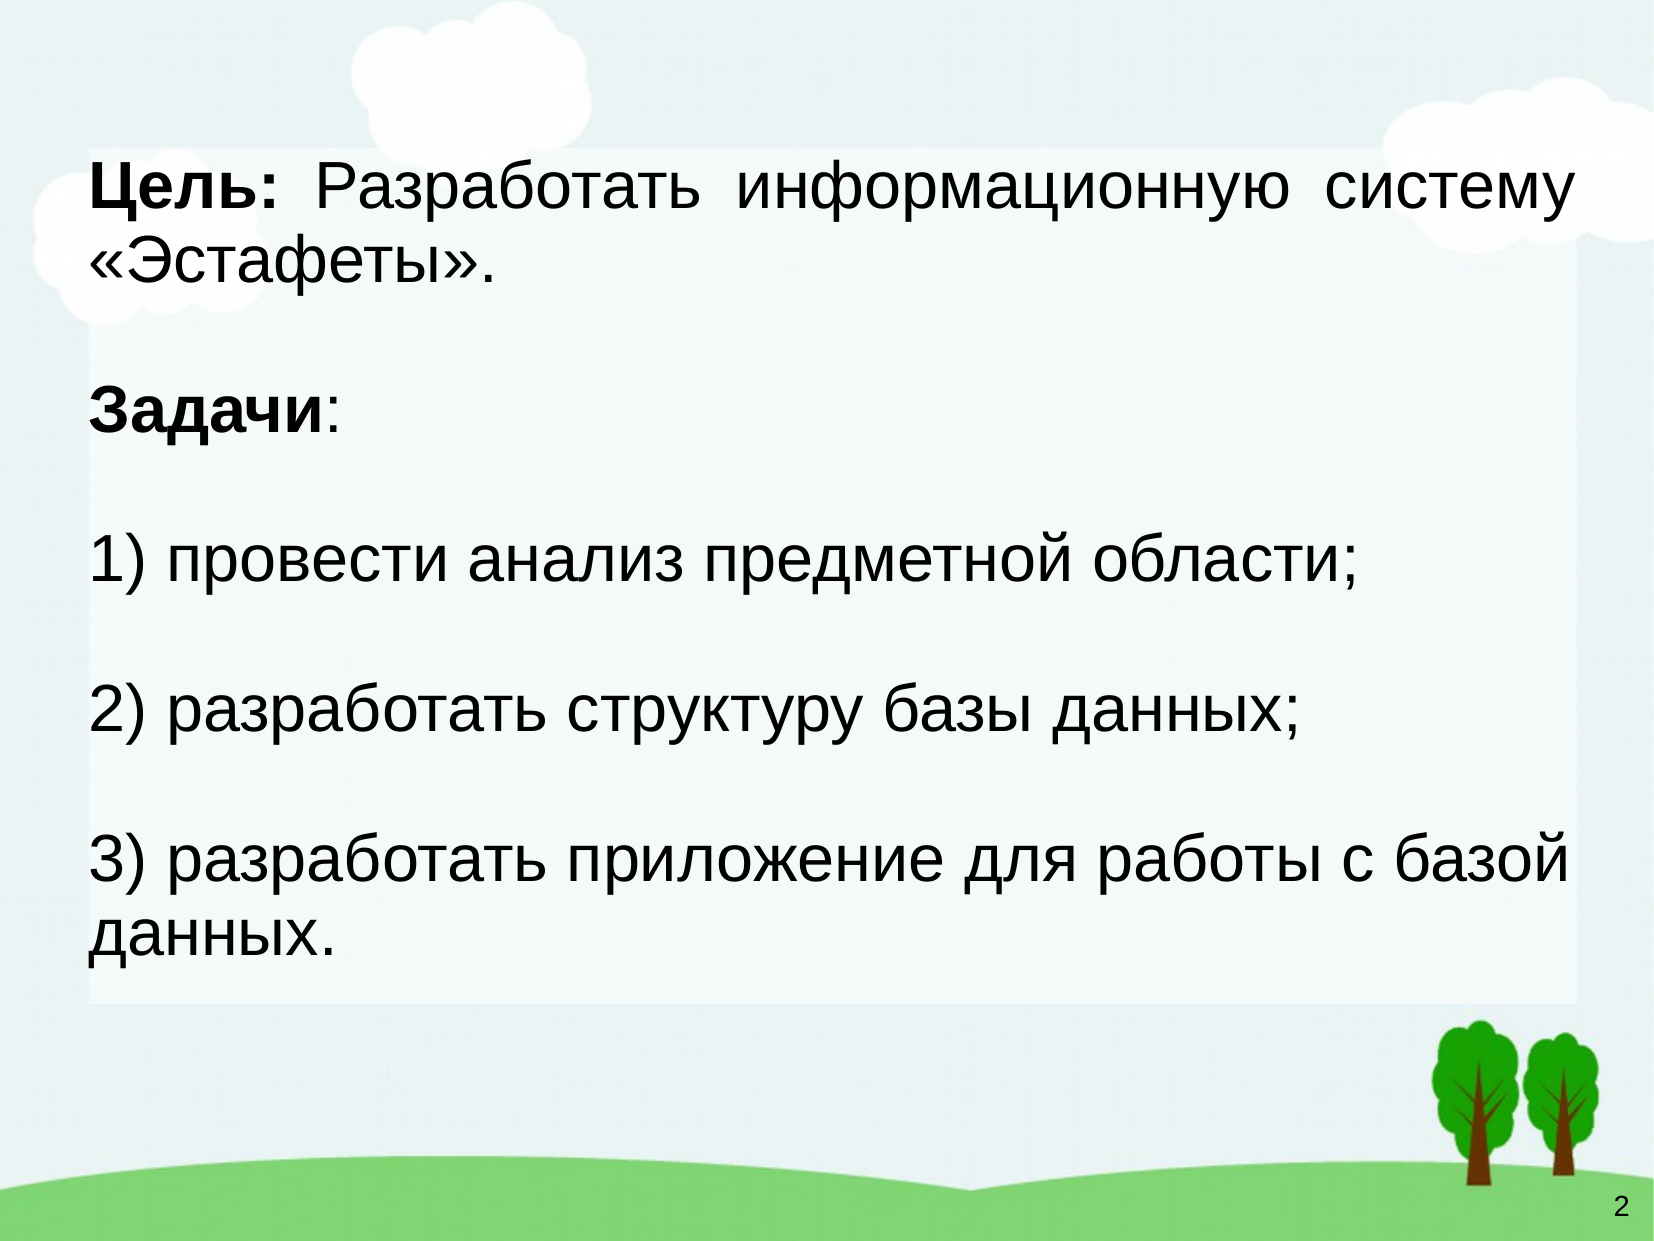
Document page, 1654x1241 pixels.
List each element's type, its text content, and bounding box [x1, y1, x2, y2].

list Цель: Разработать информационную систему «Эстафеты». Задачи: 1) провести анализ предметной области; 2) разработать структуру базы данных; 3) разработать приложение для работы с базой данных. [88, 147, 1577, 1004]
picture [0, 0, 1654, 1241]
